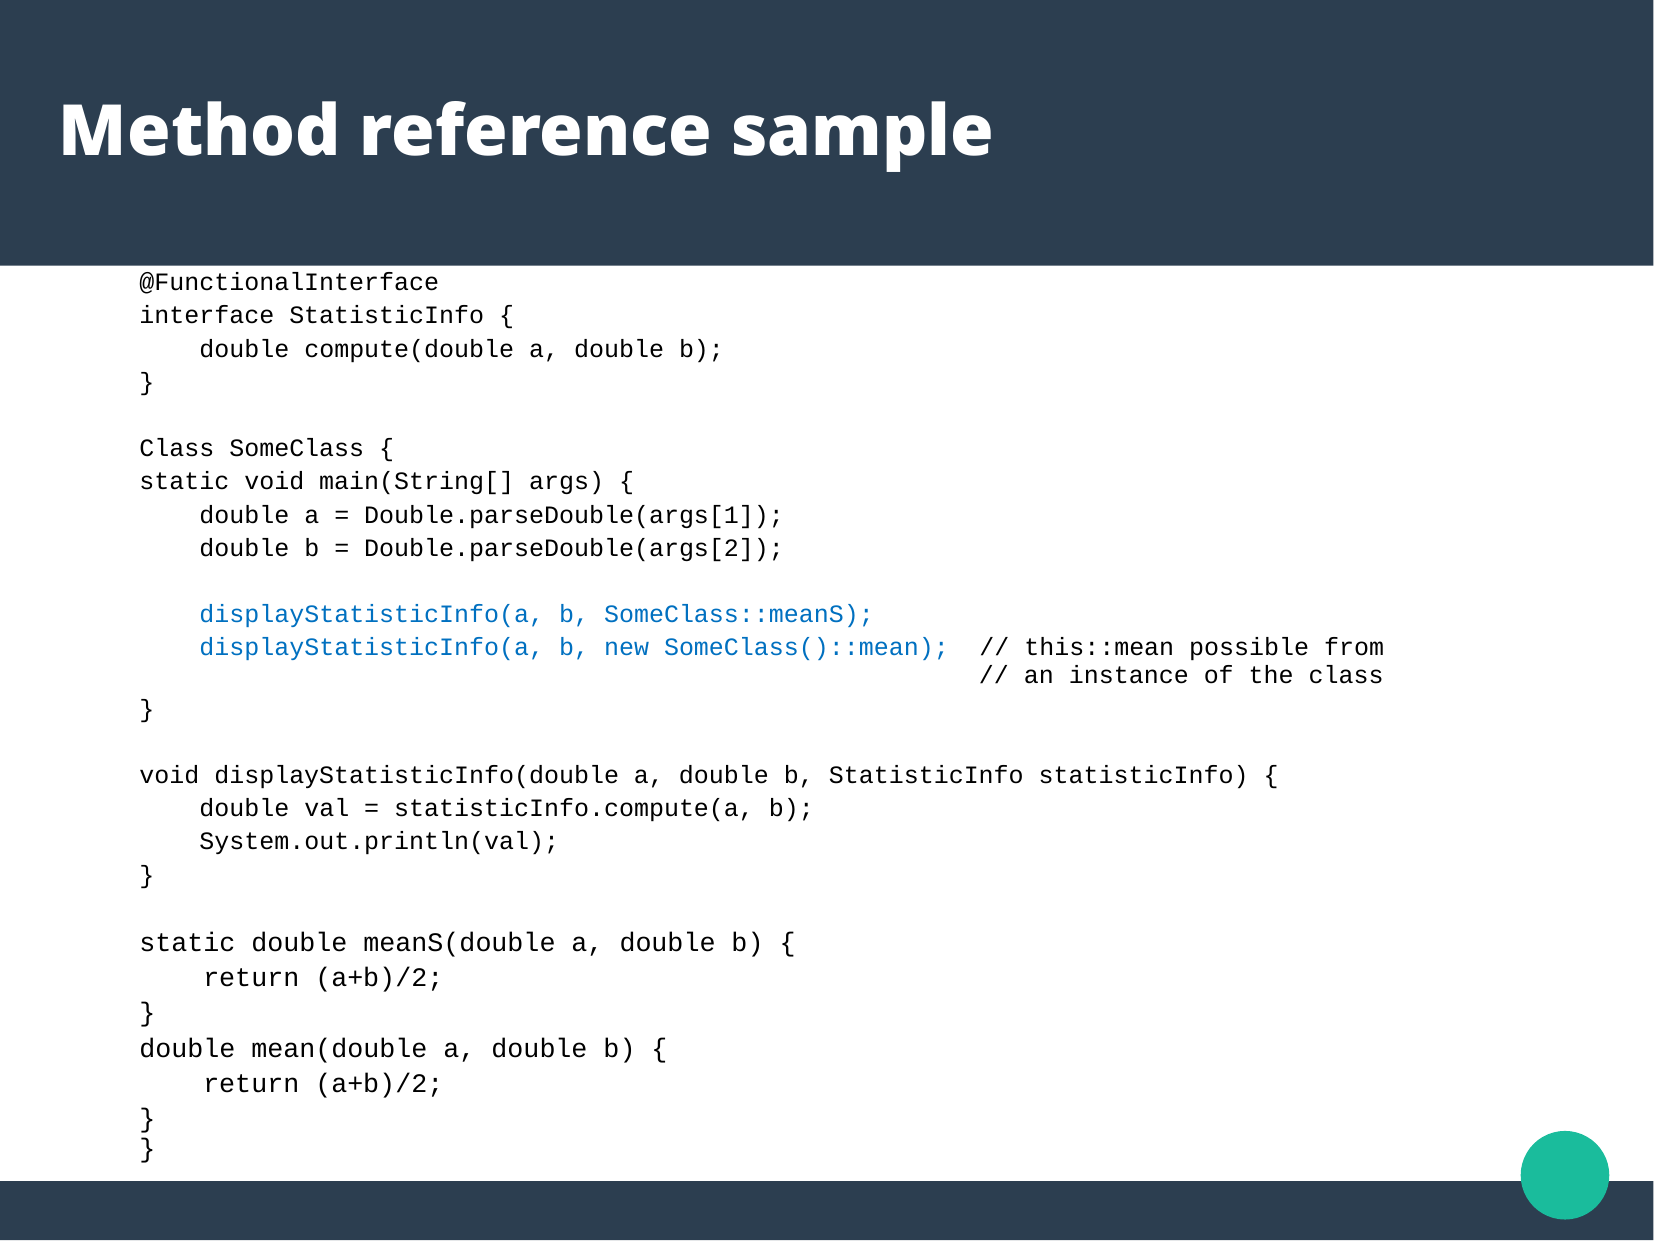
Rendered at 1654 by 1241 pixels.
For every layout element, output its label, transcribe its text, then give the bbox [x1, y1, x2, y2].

list @FunctionalInterface interface StatisticInfo { double compute(double a, double b); } Class SomeClass { static void main(String[] args) { double a = Double.parseDouble(args[1]); double b = Double.parseDouble(args[2]); displayStatisticInfo(a, b, SomeClass::meanS); displayStatisticInfo(a, b, new SomeClass()::mean); // this::mean possible from // an instance of the class } void displayStatisticInfo(double a, double b, StatisticInfo statisticInfo) { double val = statisticInfo.compute(a, b); System.out.println(val); } static double meanS(double a, double b) { return (a+b)/2; } double mean(double a, double b) { return (a+b)/2; } } [82, 270, 1571, 1171]
title Method reference sample [59, 49, 1595, 207]
